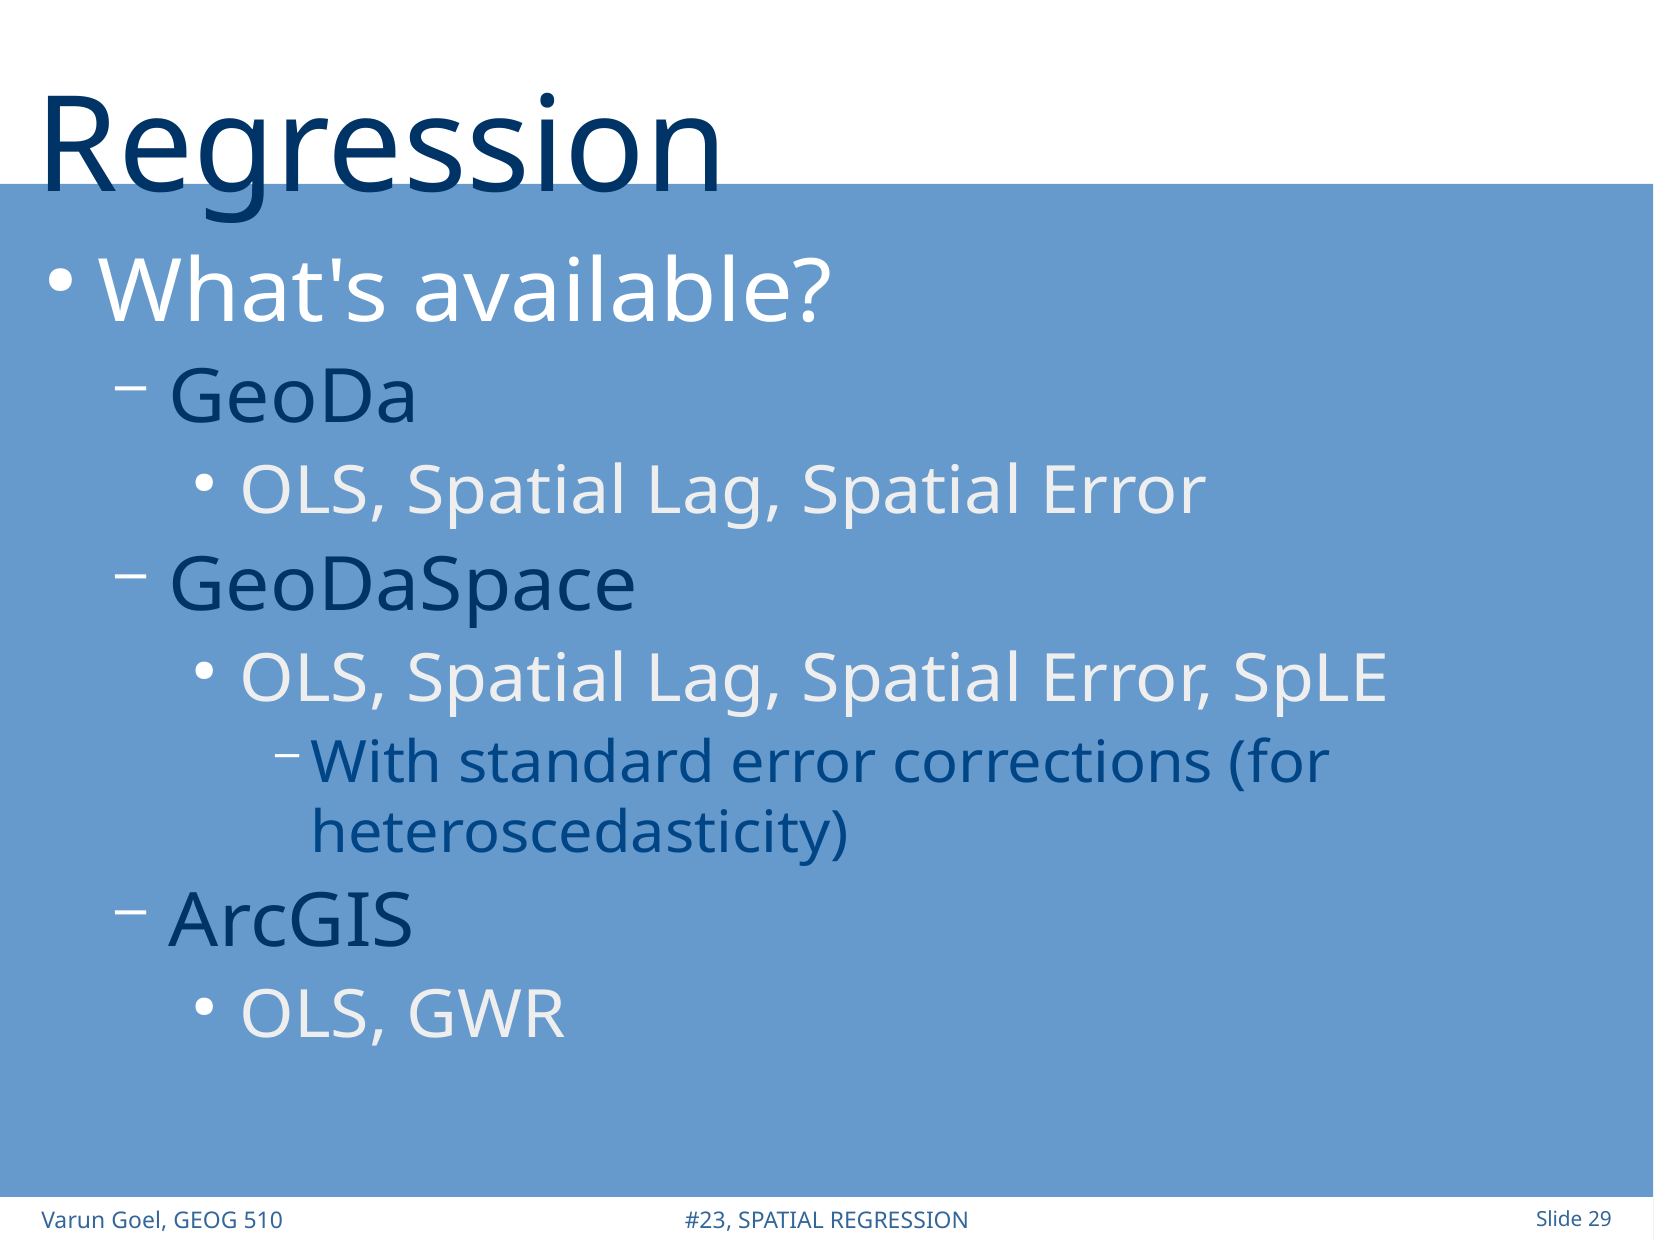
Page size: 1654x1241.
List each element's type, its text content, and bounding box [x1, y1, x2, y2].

list What's available? GeoDa OLS, Spatial Lag, Spatial Error GeoDaSpace OLS, Spatial Lag, Spatial Error, SpLE With standard error corrections (for heteroscedasticity) ArcGIS OLS, GWR [26, 237, 1601, 1156]
title Regression [35, 35, 1573, 237]
